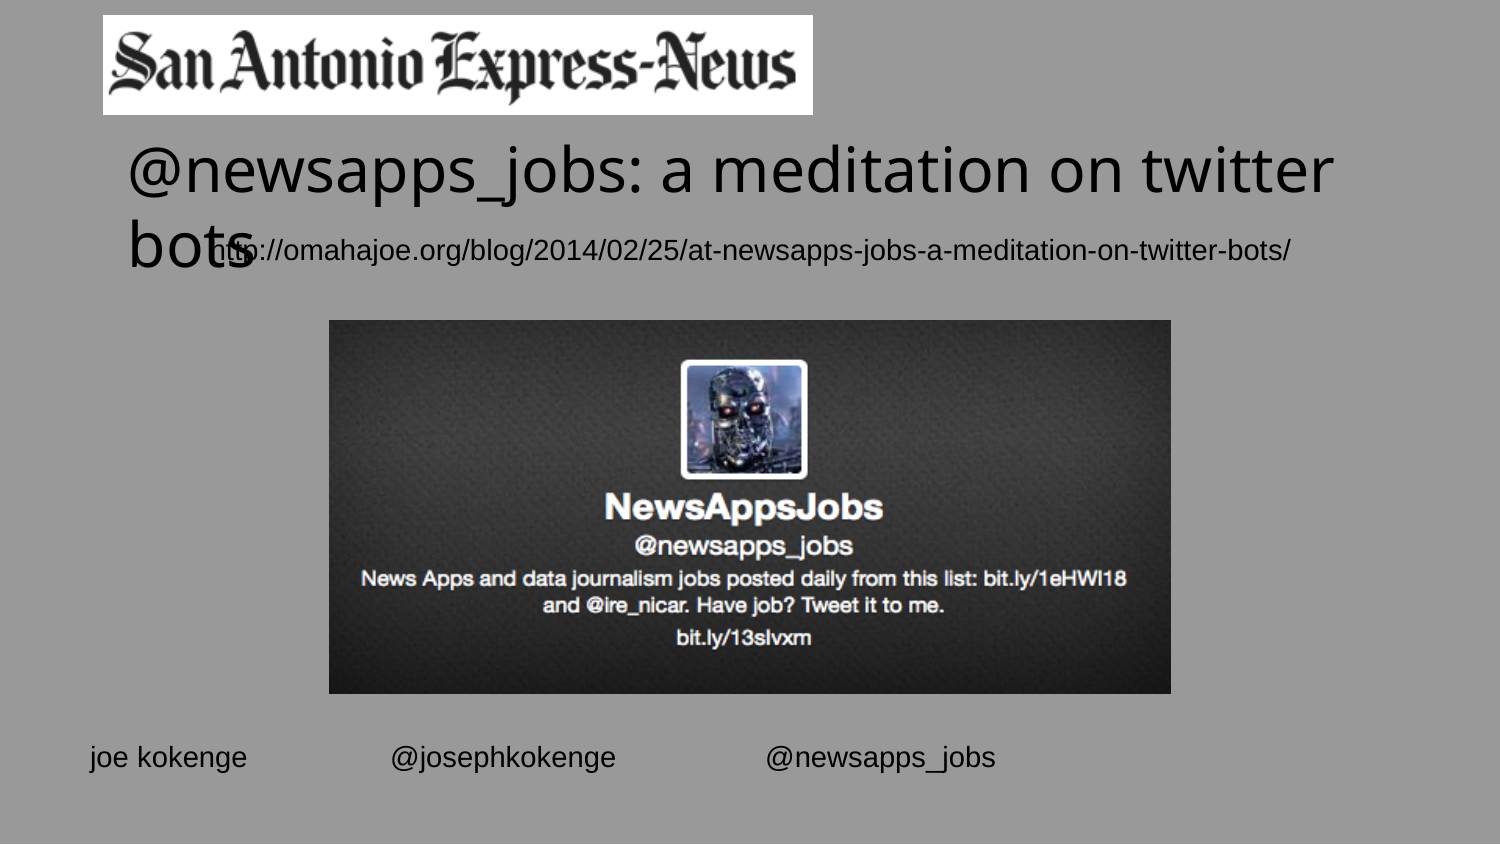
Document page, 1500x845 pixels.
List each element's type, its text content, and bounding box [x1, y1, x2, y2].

list joe kokenge @josephkokenge @newsapps_jobs [75, 723, 1425, 809]
picture [103, 15, 813, 116]
picture [329, 320, 1171, 694]
text_box http://omahajoe.org/blog/2014/02/25/at-newsapps-jobs-a-meditation-on-twitter-bots/ [194, 216, 1403, 272]
text_box @newsapps_jobs: a meditation on twitter bots [112, 115, 1484, 201]
